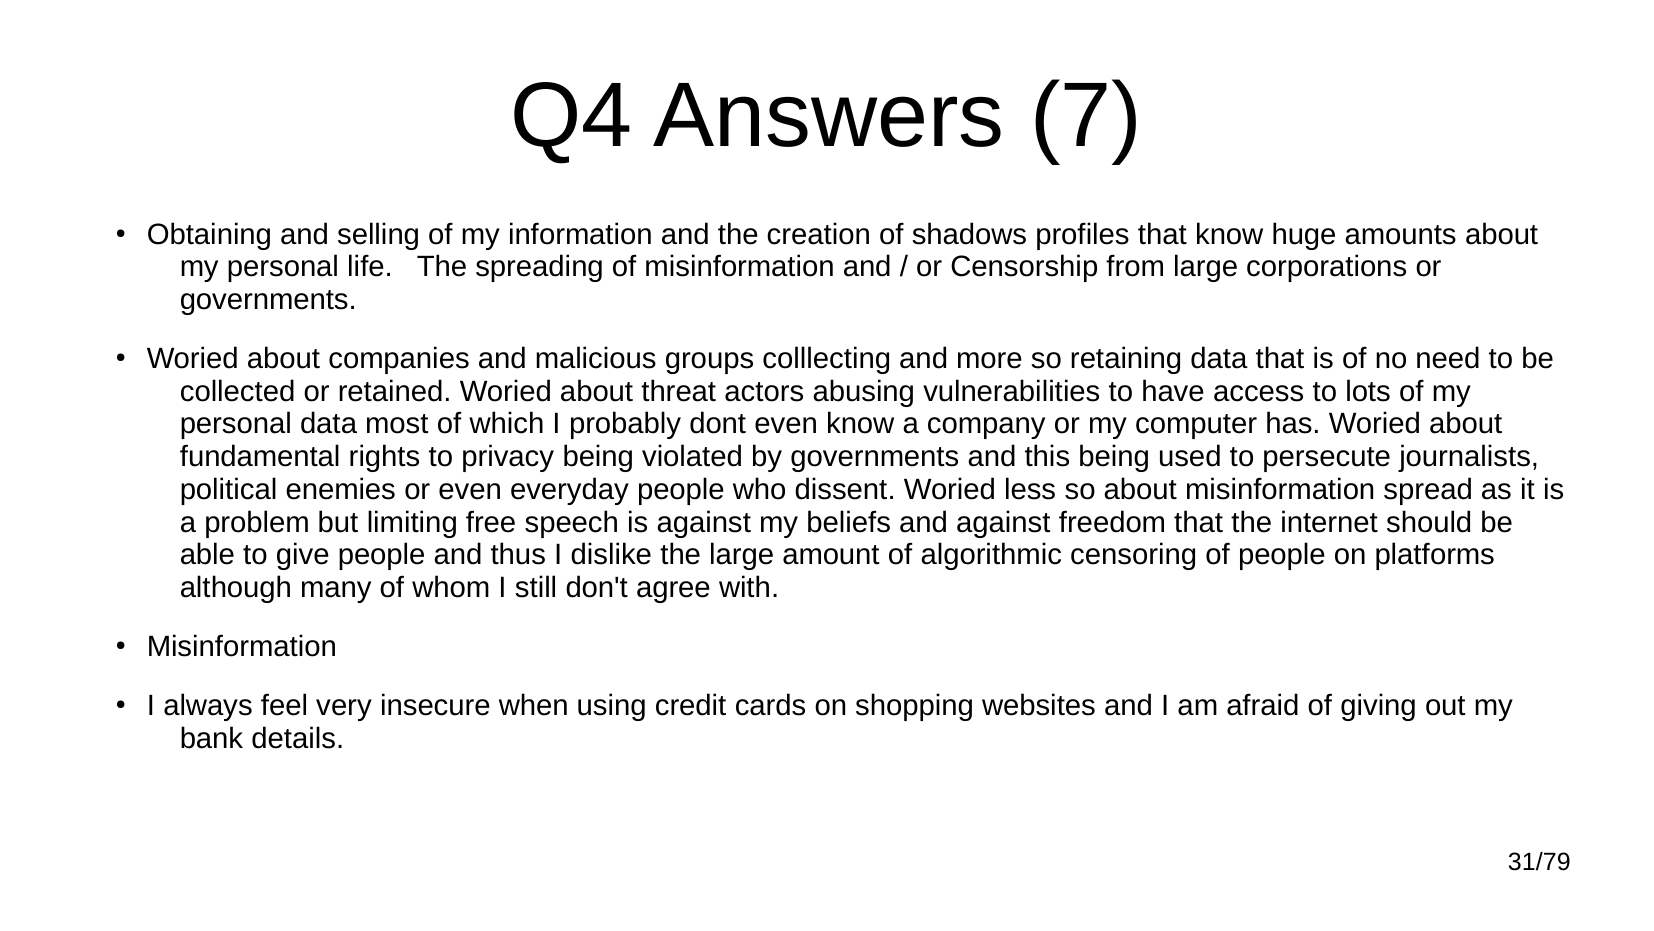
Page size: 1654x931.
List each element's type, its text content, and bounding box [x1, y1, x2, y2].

title Q4 Answers (7) [82, 37, 1571, 193]
list Obtaining and selling of my information and the creation of shadows profiles that know huge amounts about my personal life. The spreading of misinformation and / or Censorship from large corporations or governments. Woried about companies and malicious groups colllecting and more so retaining data that is of no need to be collected or retained. Woried about threat actors abusing vulnerabilities to have access to lots of my personal data most of which I probably dont even know a company or my computer has. Woried about fundamental rights to privacy being violated by governments and this being used to persecute journalists, political enemies or even everyday people who dissent. Woried less so about misinformation spread as it is a problem but limiting free speech is against my beliefs and against freedom that the internet should be able to give people and thus I dislike the large amount of algorithmic censoring of people on platforms although many of whom I still don't agree with. Misinformation I always feel very insecure when using credit cards on shopping websites and I am afraid of giving out my bank details. [82, 217, 1571, 758]
